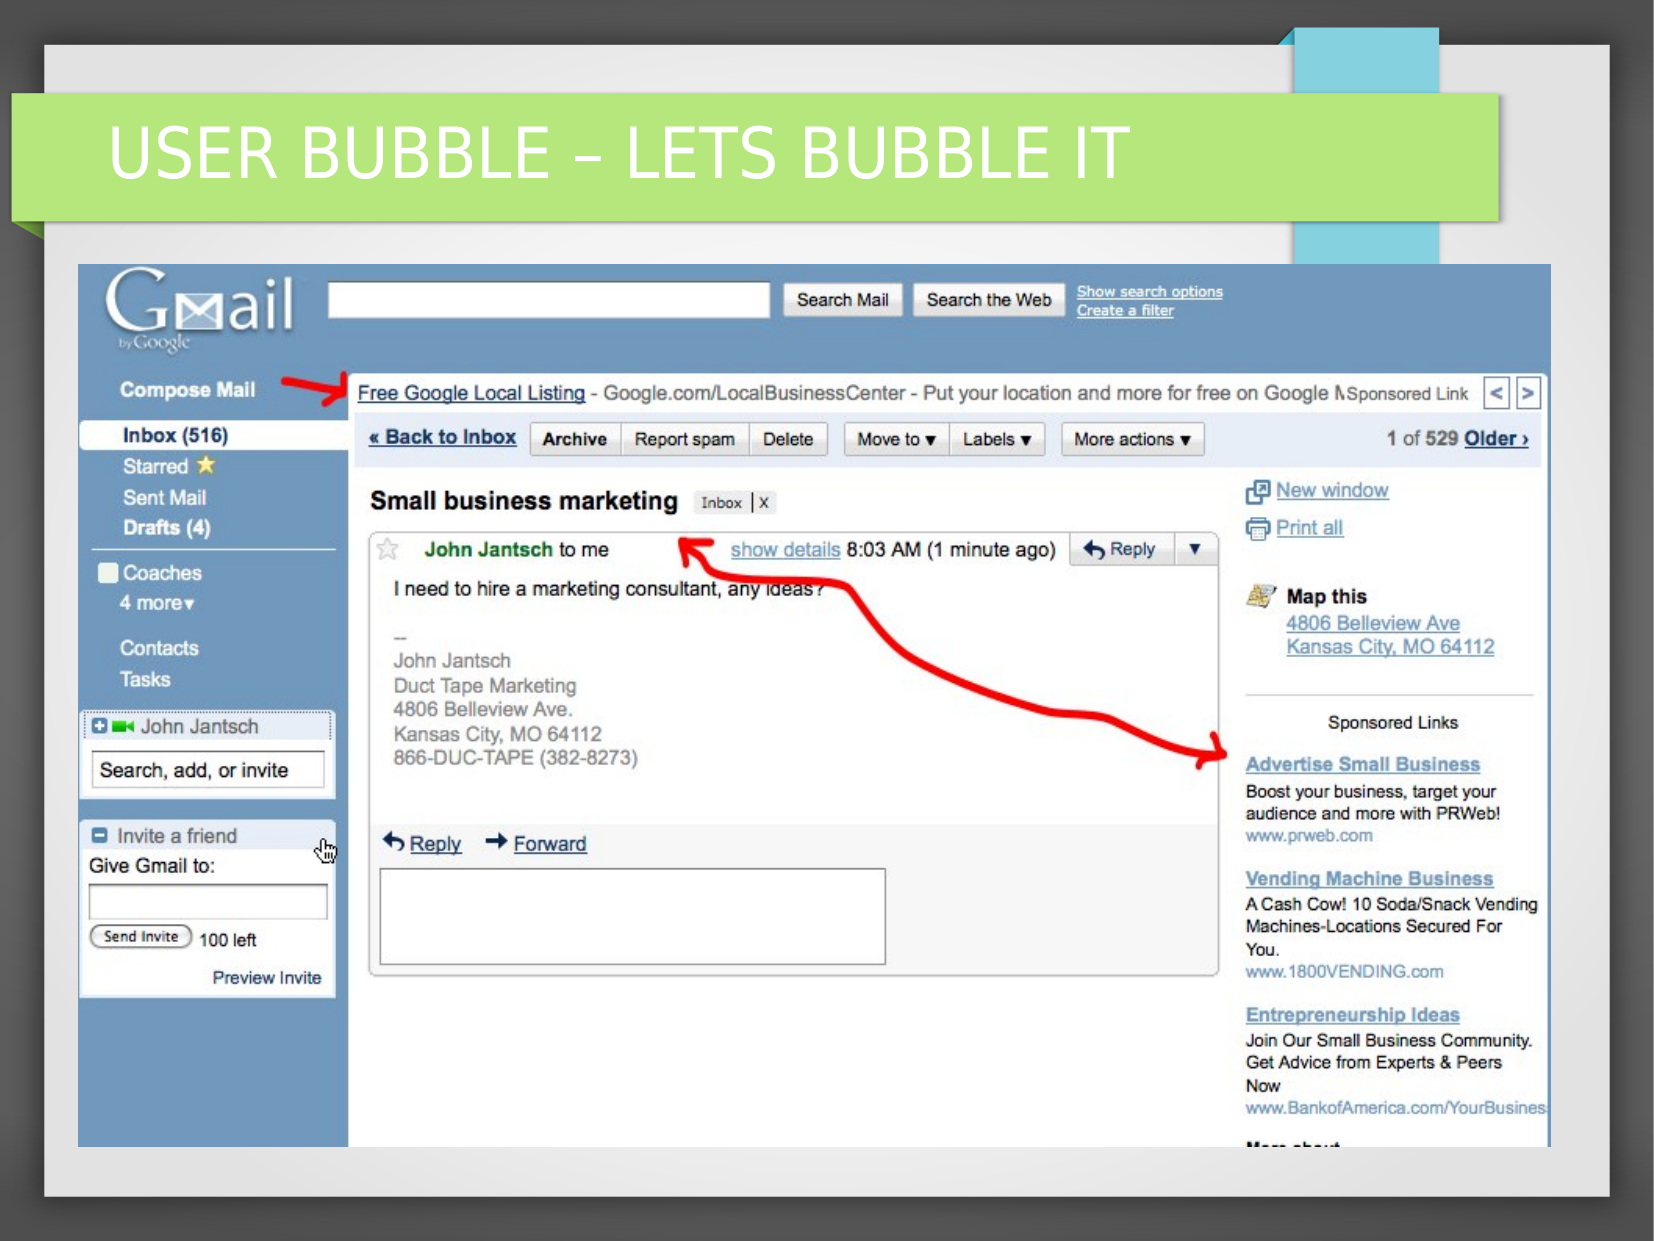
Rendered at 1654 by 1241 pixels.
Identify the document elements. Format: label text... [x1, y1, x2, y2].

title USER BUBBLE – LETS BUBBLE IT [82, 94, 1264, 213]
picture [0, 0, 1654, 1241]
